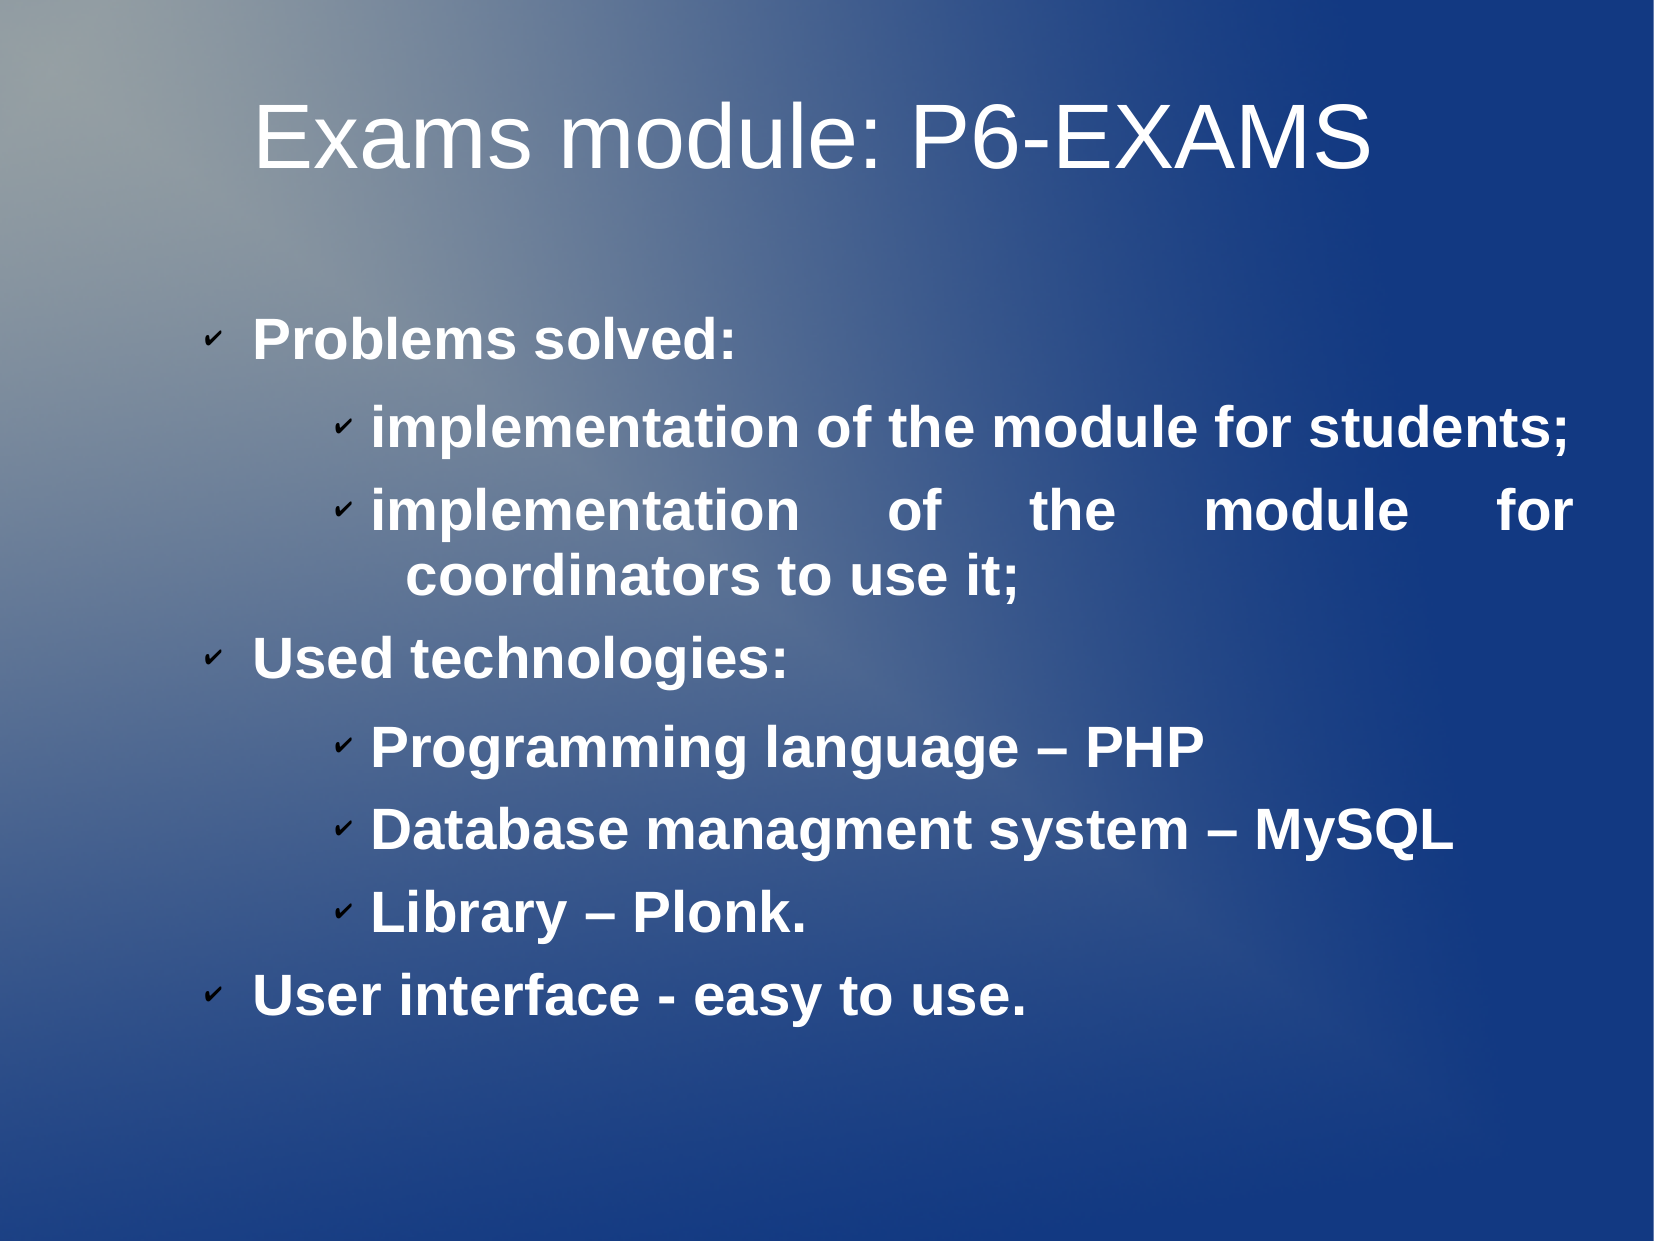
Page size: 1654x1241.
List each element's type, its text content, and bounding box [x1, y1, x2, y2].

picture [0, 0, 1654, 1241]
title Exams module: P6-EXAMS [82, 49, 1571, 226]
list Problems solved: implementation of the module for students; implementation of the module for coordinators to use it; Used technologies: Programming language – PHP Database managment system – MySQL Library – Plonk. User interface - easy to use. [86, 306, 1576, 1126]
